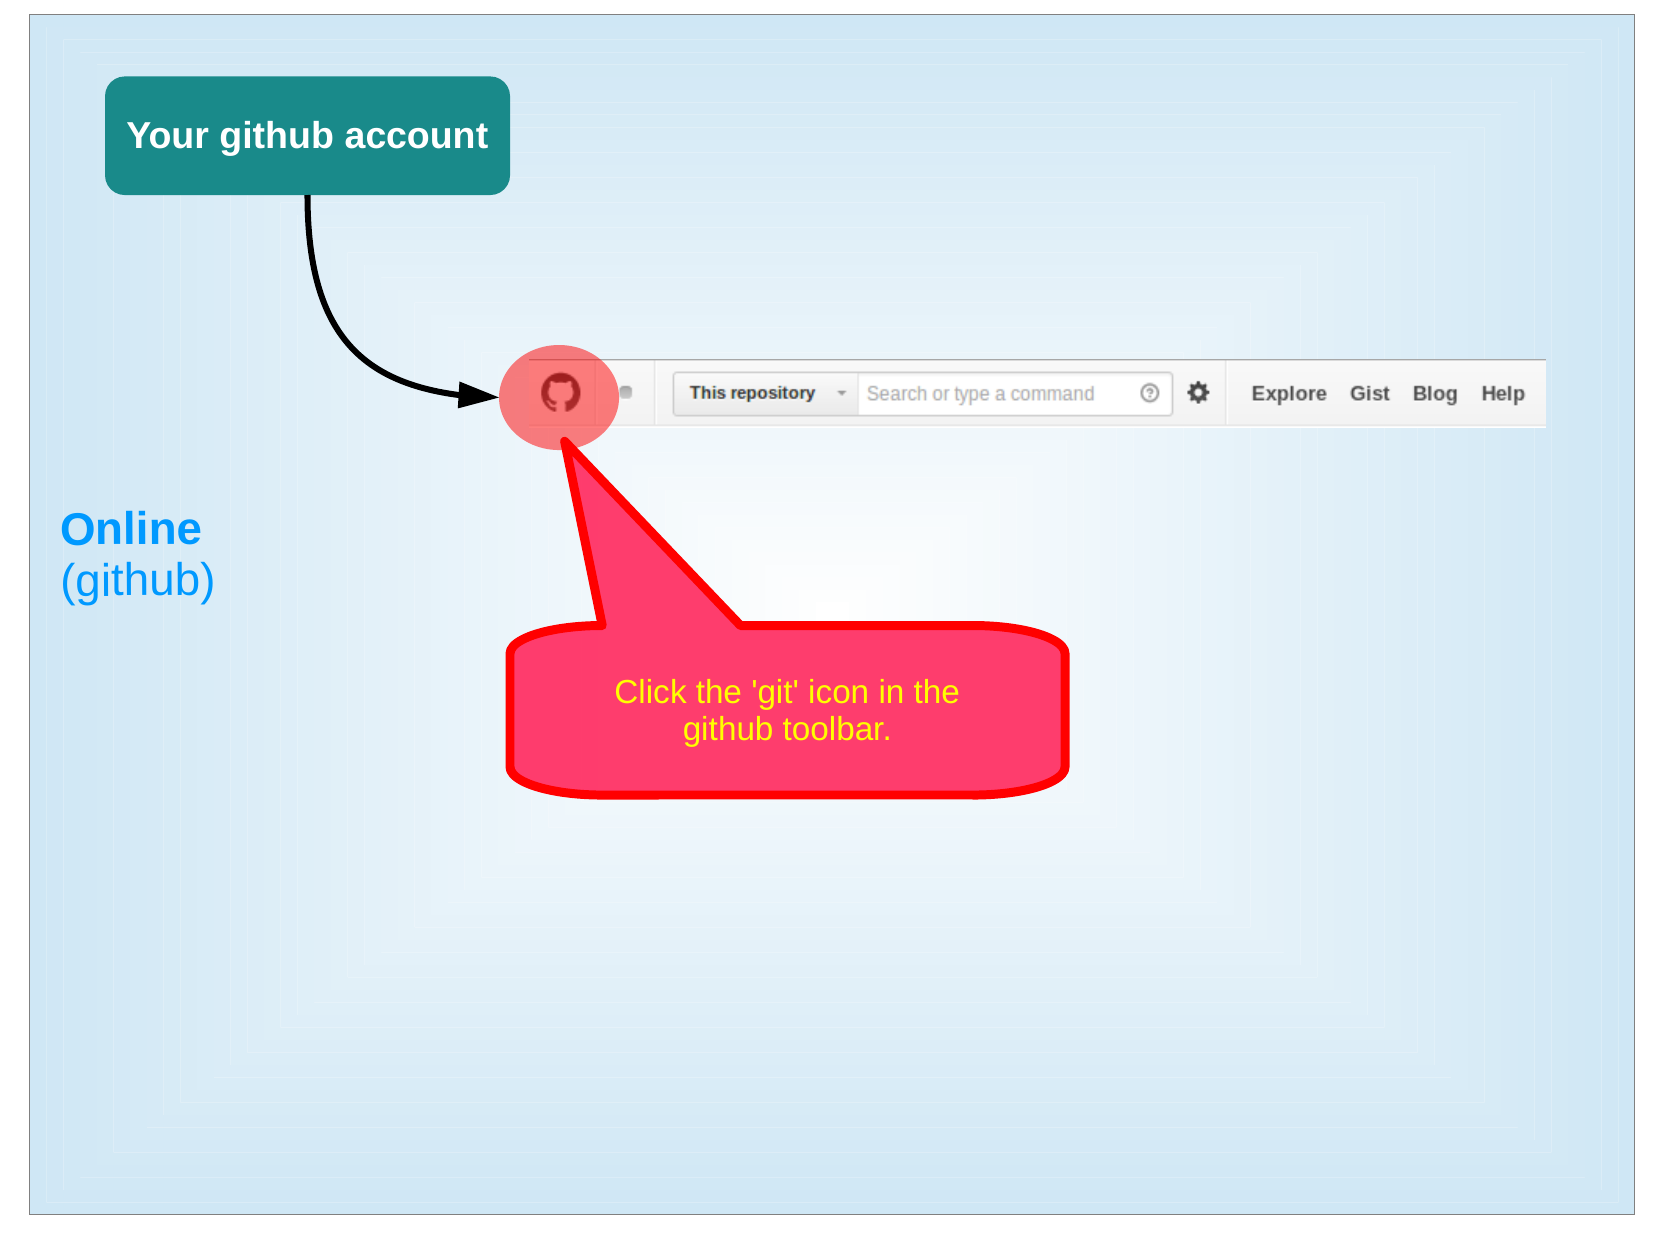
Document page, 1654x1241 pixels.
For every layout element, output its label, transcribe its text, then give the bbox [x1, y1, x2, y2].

text_box [29, 14, 1635, 1215]
text_box Online (github) [45, 495, 231, 614]
text_box Click the 'git' icon in the github toolbar. [510, 441, 1066, 796]
picture [602, 359, 1546, 428]
text_box Your github account [105, 76, 511, 196]
